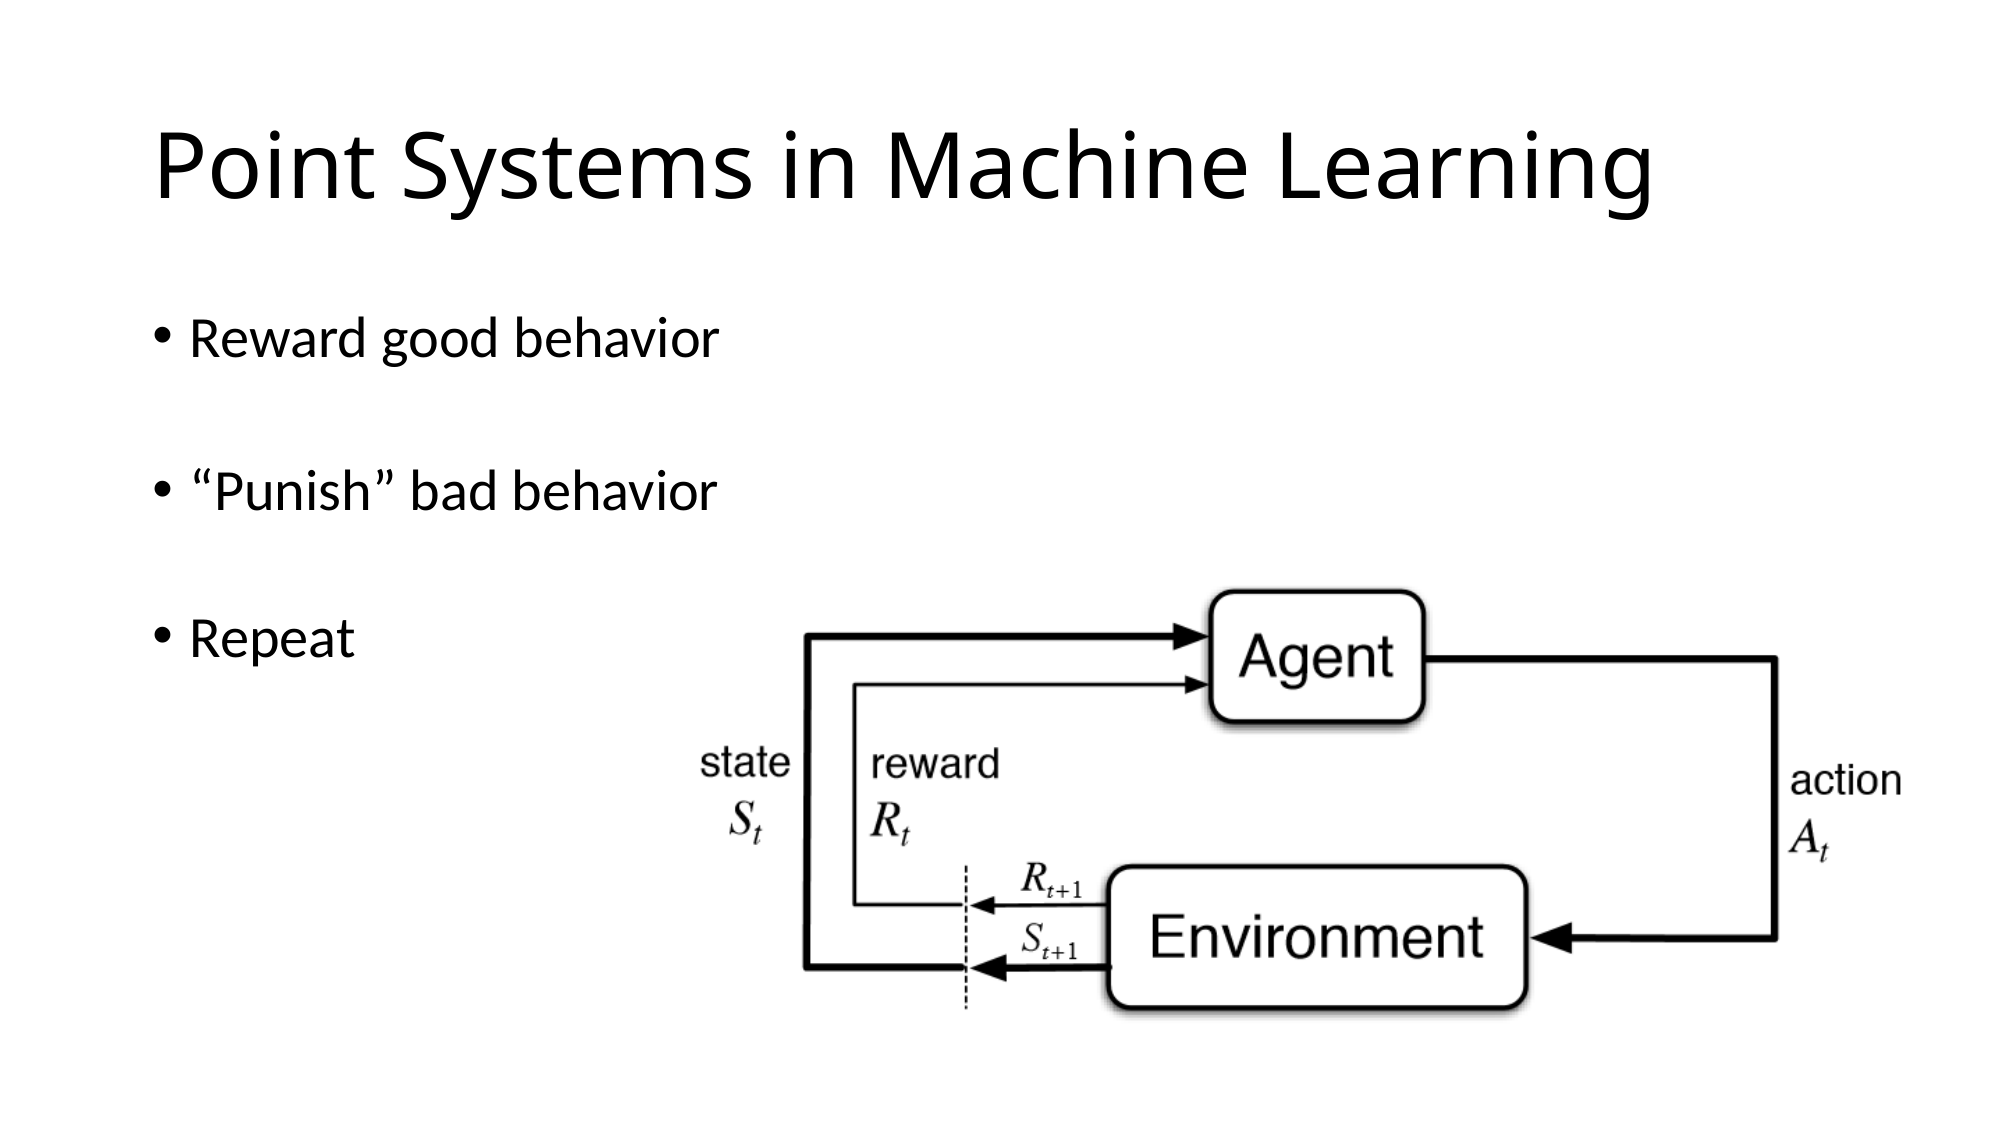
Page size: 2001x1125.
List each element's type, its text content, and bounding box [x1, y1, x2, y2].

title Point Systems in Machine Learning [137, 59, 1863, 278]
list Reward good behavior “Punish” bad behavior Repeat [137, 299, 1863, 1014]
picture [656, 548, 1920, 1036]
